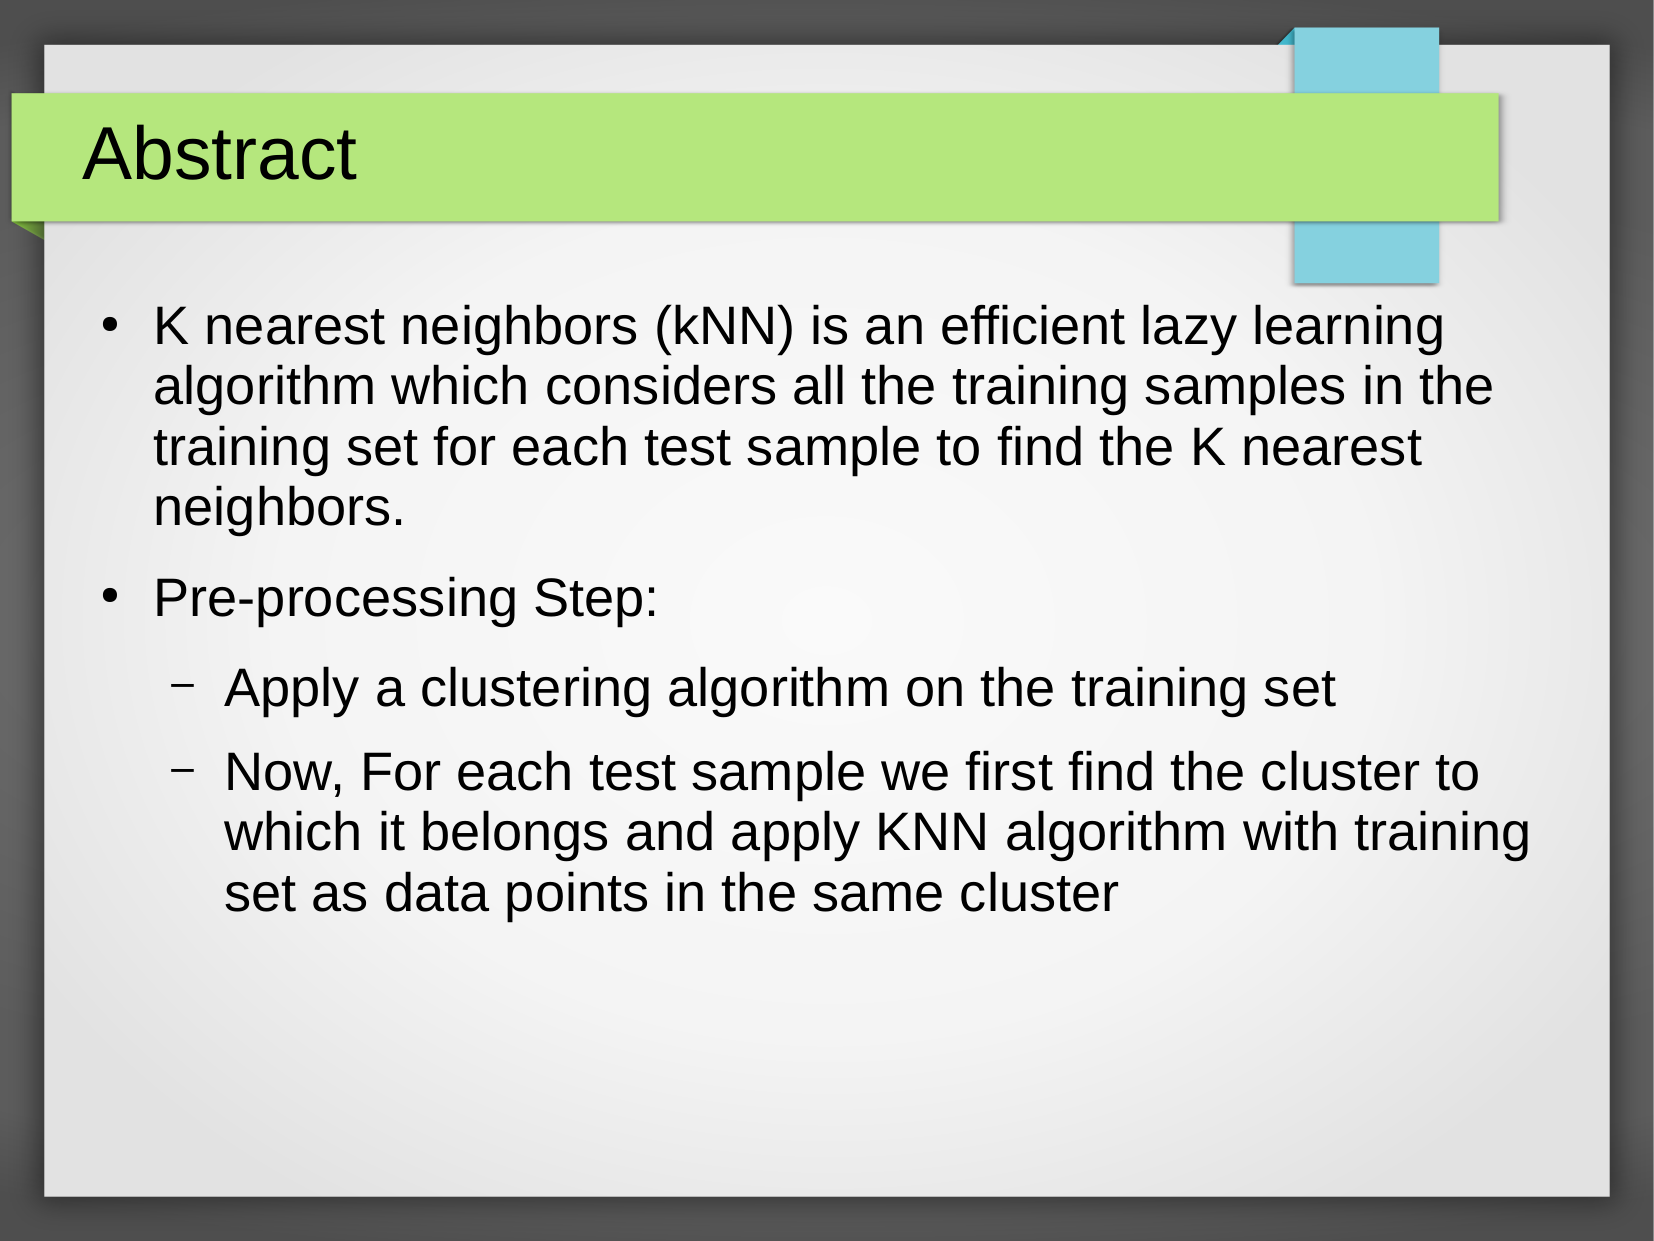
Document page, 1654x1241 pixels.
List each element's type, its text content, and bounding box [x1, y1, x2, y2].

title Abstract [82, 94, 1264, 213]
list K nearest neighbors (kNN) is an efficient lazy learning algorithm which considers all the training samples in the training set for each test sample to find the K nearest neighbors. Pre-processing Step: Apply a clustering algorithm on the training set Now, For each test sample we first find the cluster to which it belongs and apply KNN algorithm with training set as data points in the same cluster [82, 295, 1571, 1015]
picture [0, 0, 1654, 1241]
